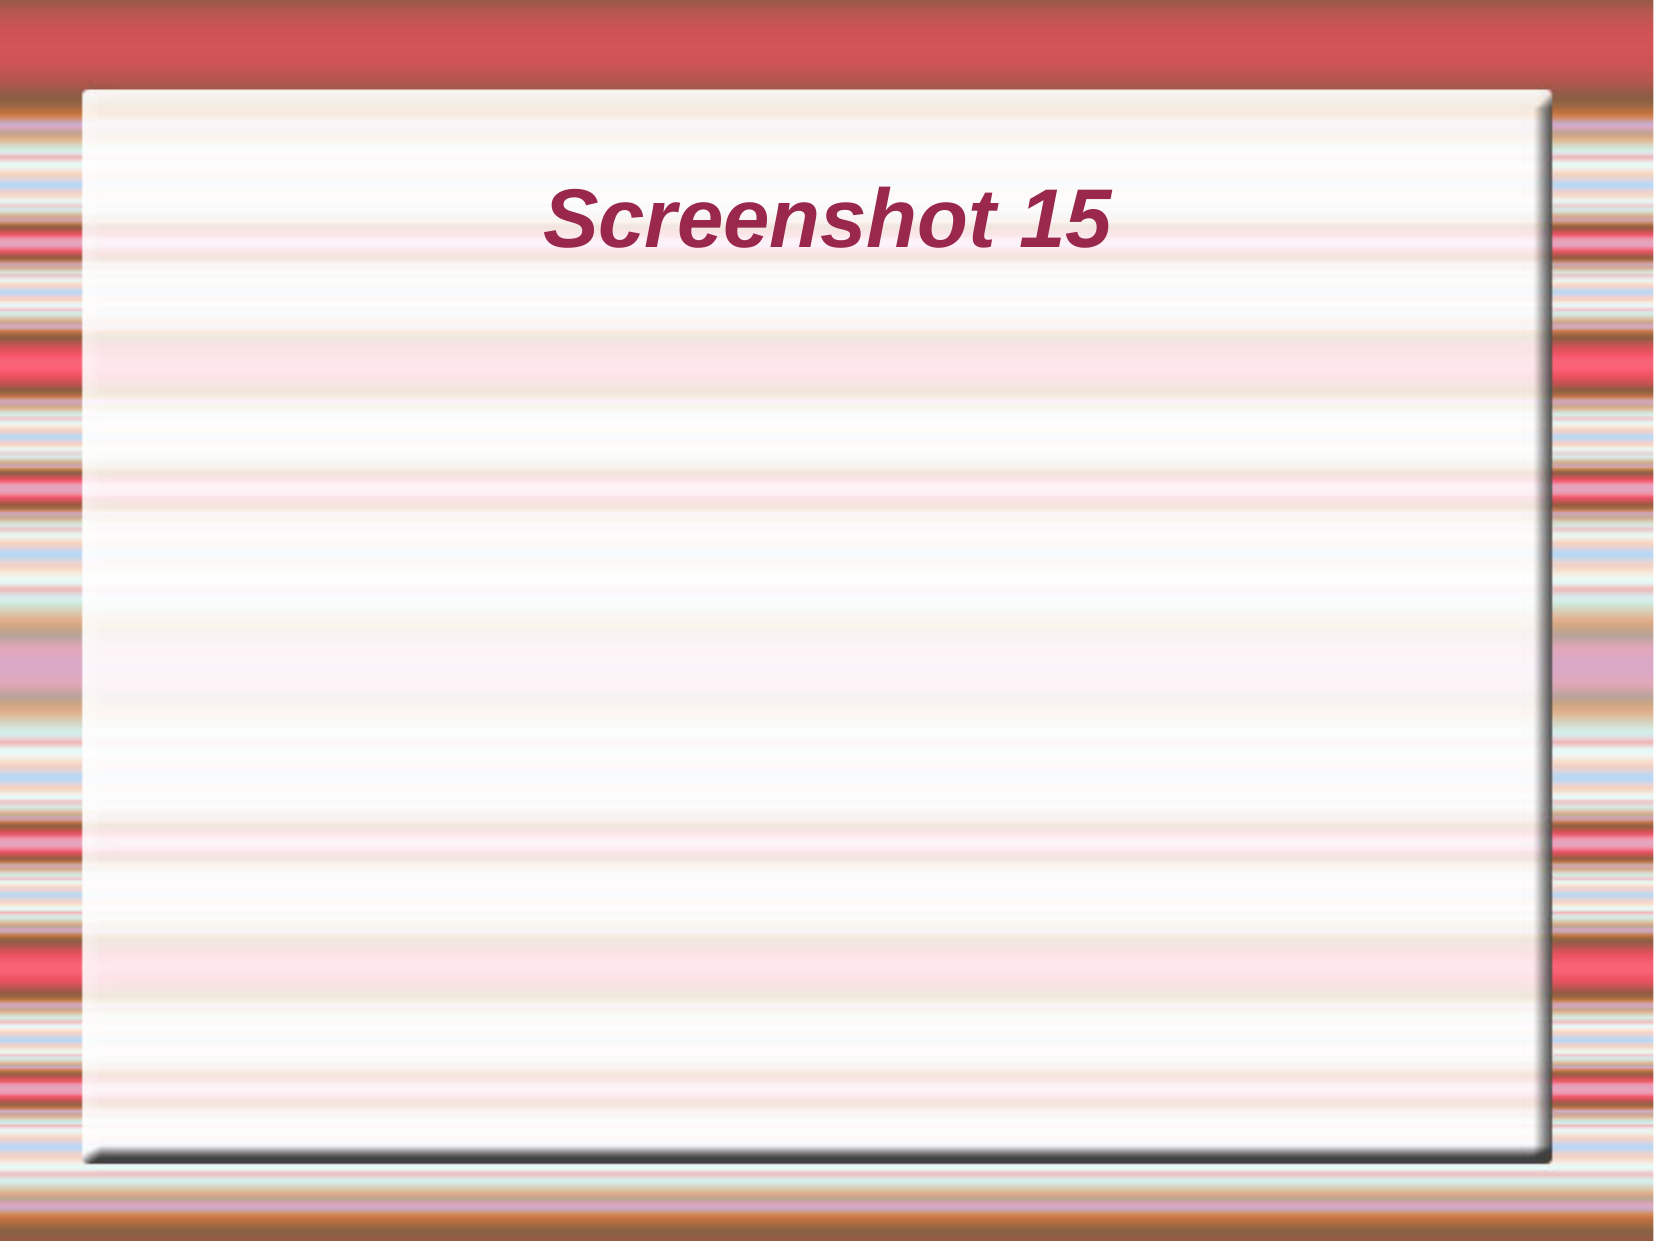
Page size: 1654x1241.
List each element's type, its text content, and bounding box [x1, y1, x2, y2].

title Screenshot 15 [121, 114, 1534, 322]
picture [0, 0, 1654, 1241]
